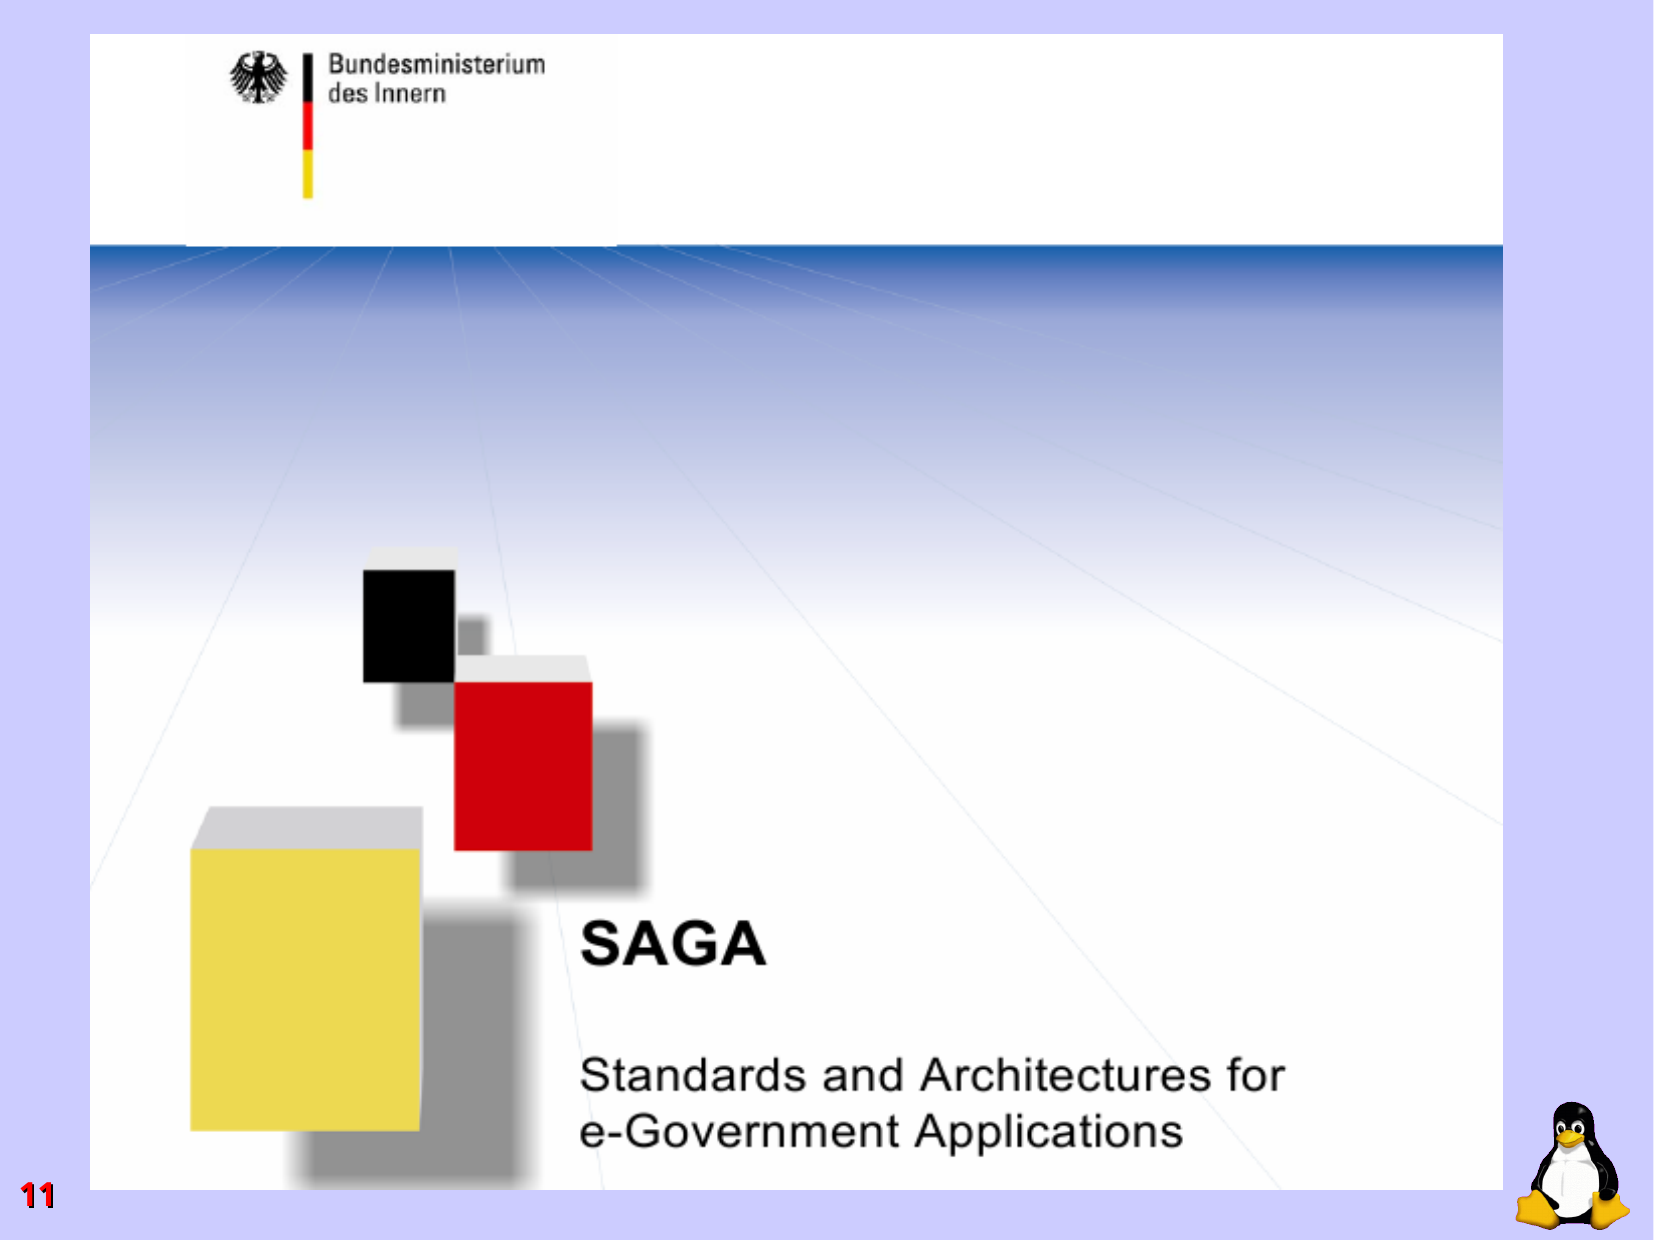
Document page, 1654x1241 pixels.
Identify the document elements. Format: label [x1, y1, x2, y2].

picture [1504, 1086, 1654, 1241]
picture [90, 34, 1503, 1190]
